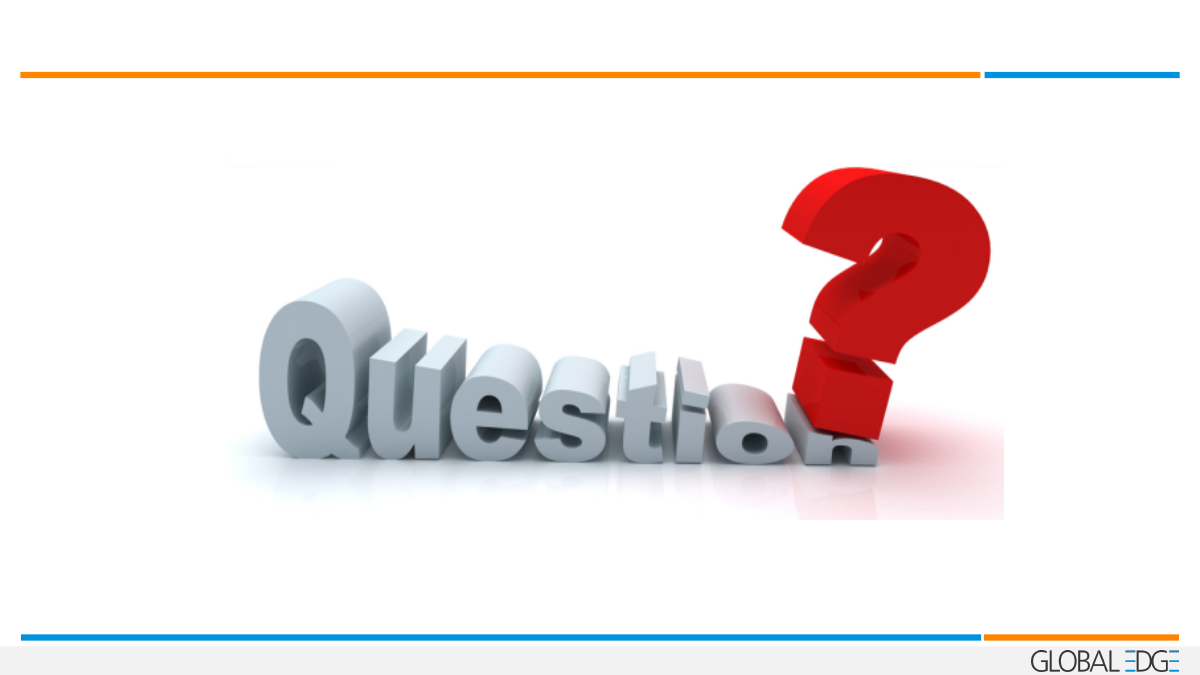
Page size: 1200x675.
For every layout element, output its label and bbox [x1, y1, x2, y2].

picture [1031, 650, 1179, 672]
picture [224, 153, 1004, 520]
